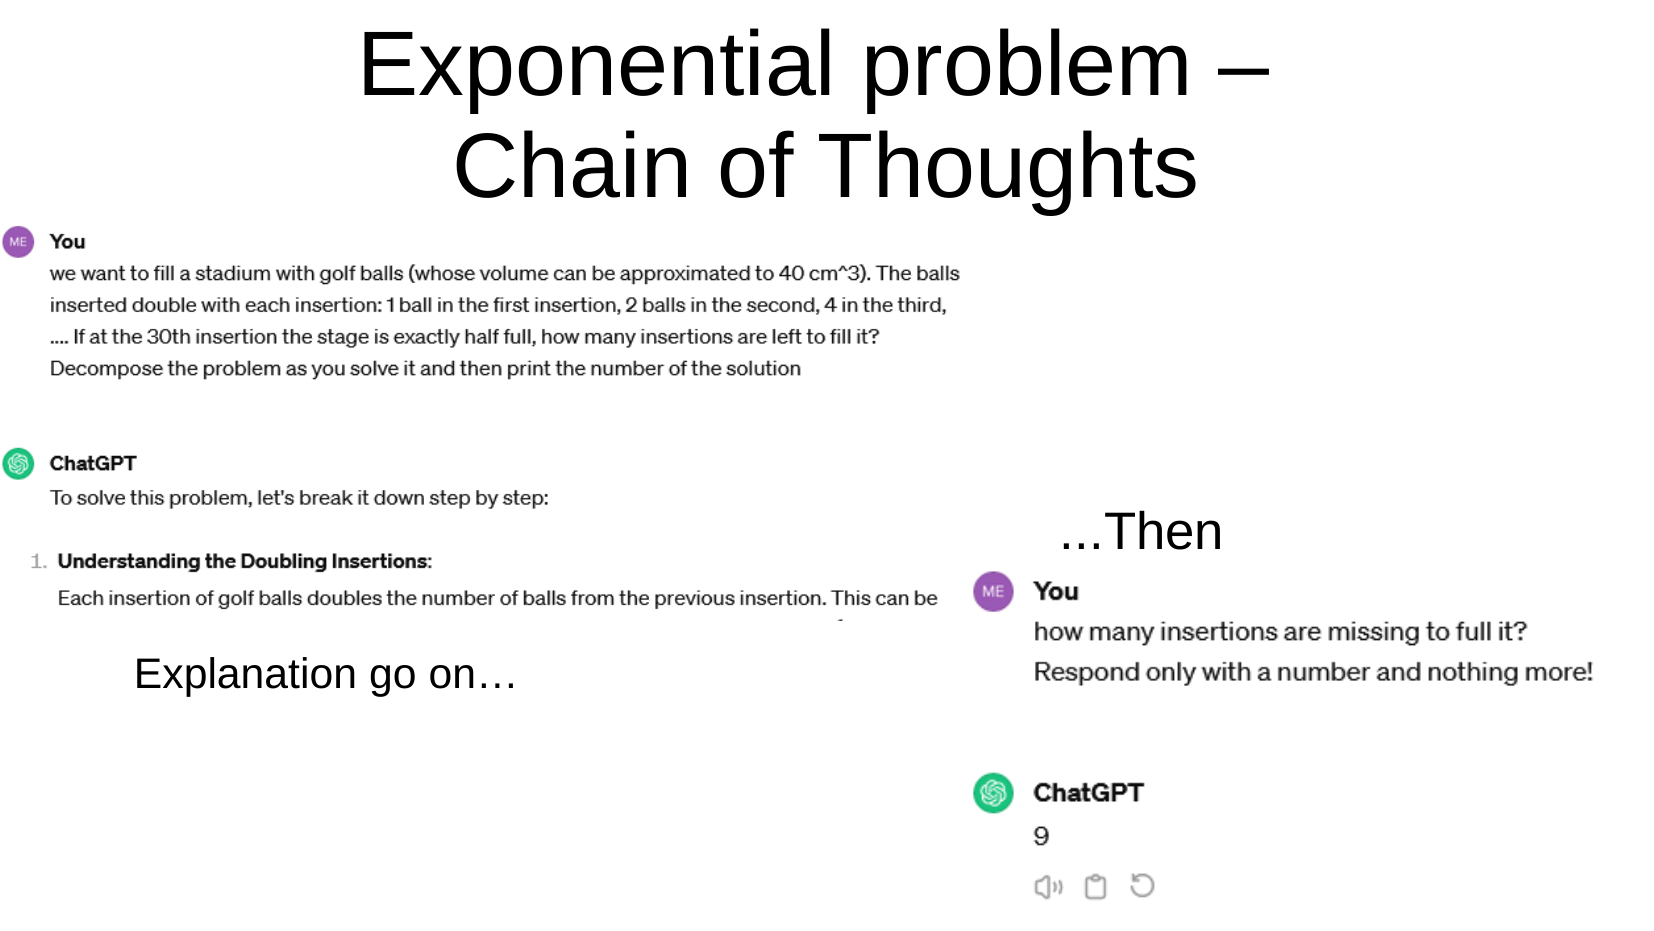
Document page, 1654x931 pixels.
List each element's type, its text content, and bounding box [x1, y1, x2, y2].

title Exponential problem – Chain of Thoughts [82, 12, 1571, 218]
list ...Then [1003, 501, 1447, 562]
picture [0, 217, 1625, 916]
list Explanation go on… [88, 649, 532, 709]
